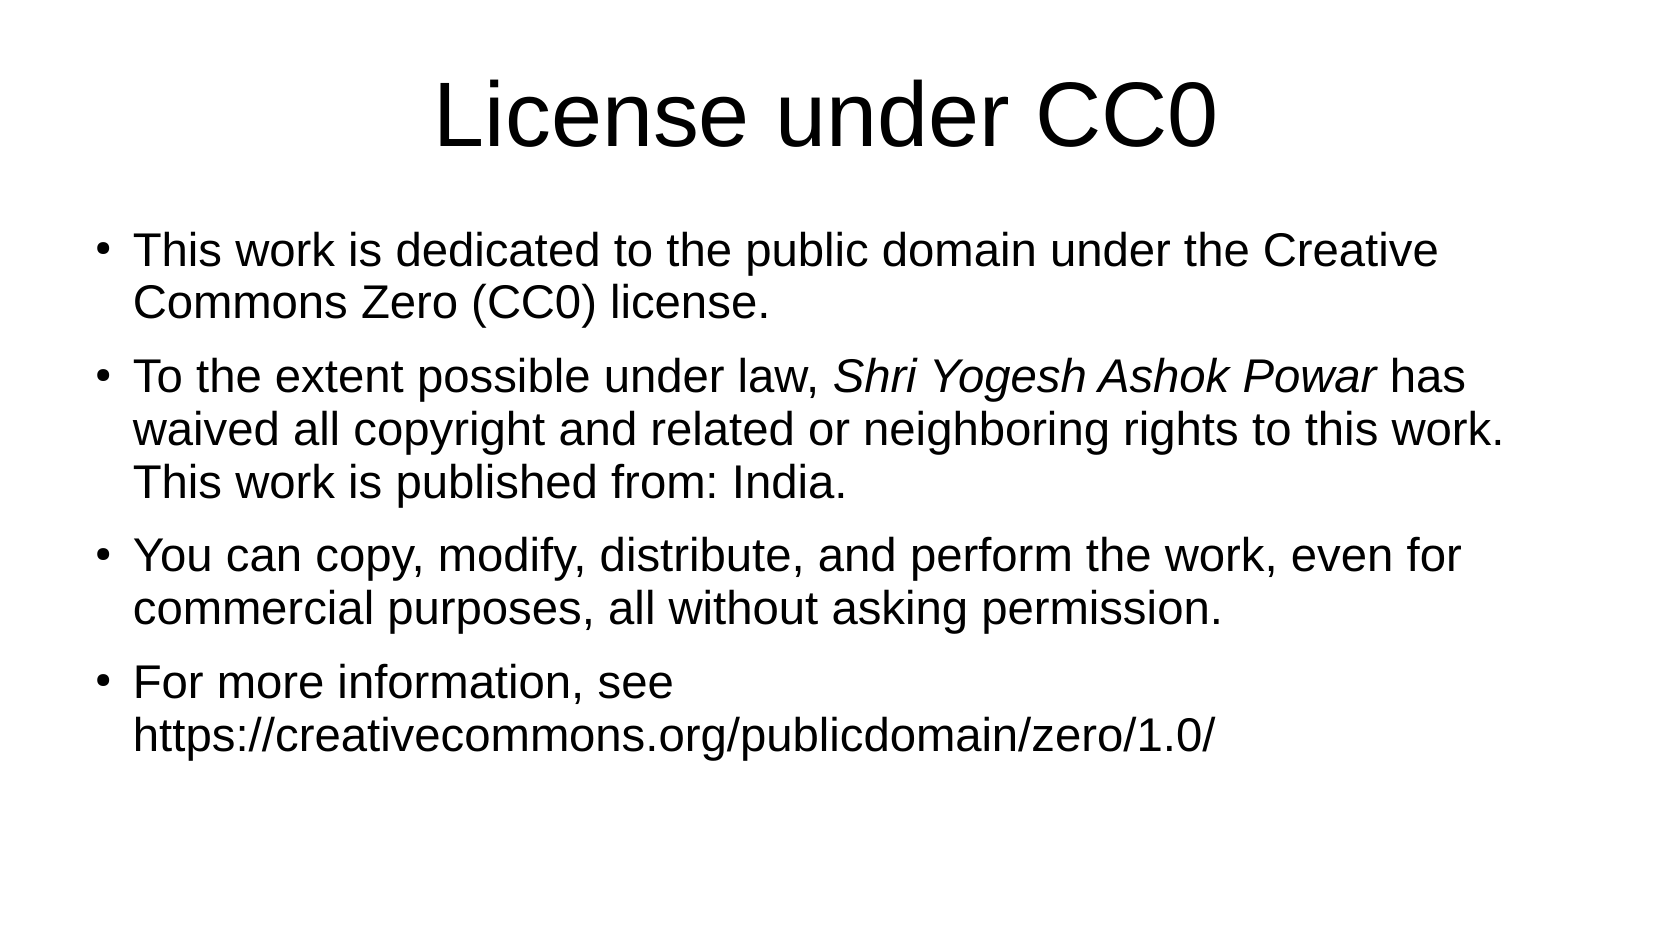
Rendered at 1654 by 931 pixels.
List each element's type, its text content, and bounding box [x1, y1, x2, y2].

title License under CC0 [82, 37, 1571, 193]
list This work is dedicated to the public domain under the Creative Commons Zero (CC0) license. To the extent possible under law, Shri Yogesh Ashok Powar has waived all copyright and related or neighboring rights to this work. This work is published from: India. You can copy, modify, distribute, and perform the work, even for commercial purposes, all without asking permission. For more information, see https://creativecommons.org/publicdomain/zero/1.0/ [82, 223, 1571, 763]
